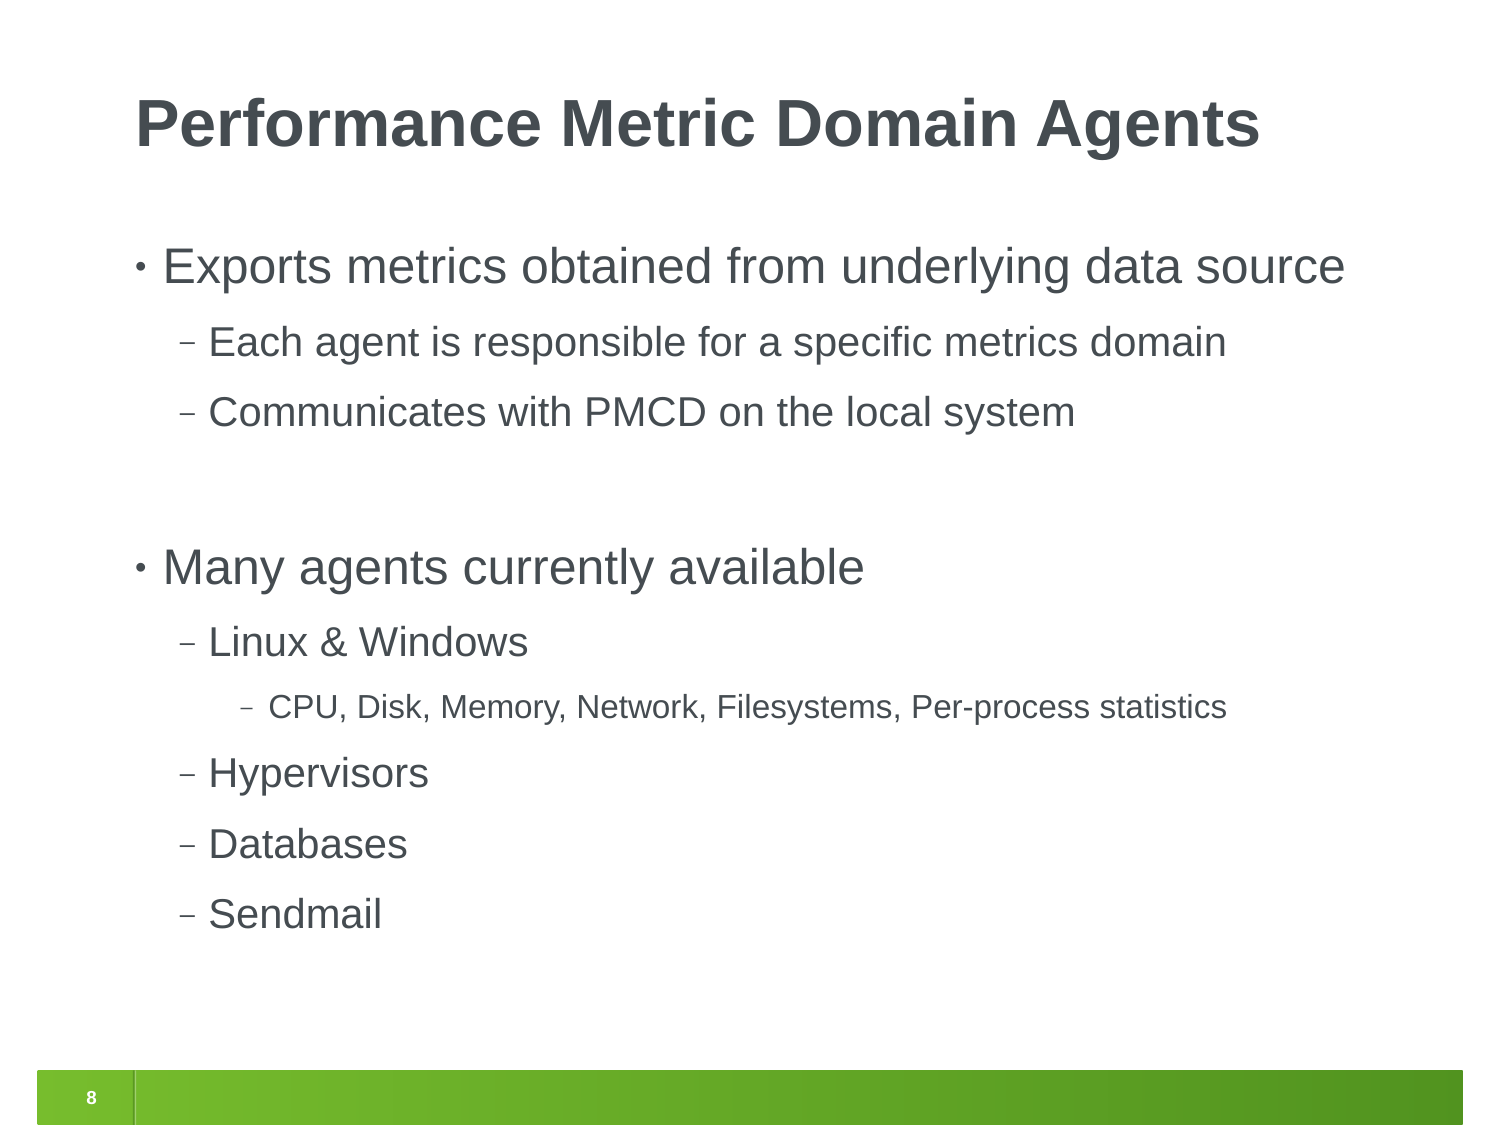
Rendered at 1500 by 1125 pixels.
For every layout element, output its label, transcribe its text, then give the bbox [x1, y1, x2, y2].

list Exports metrics obtained from underlying data source Each agent is responsible for a specific metrics domain Communicates with PMCD on the local system Many agents currently available Linux & Windows CPU, Disk, Memory, Network, Filesystems, Per-process statistics Hypervisors Databases Sendmail [135, 238, 1372, 982]
title Performance Metric Domain Agents [135, 41, 1372, 204]
